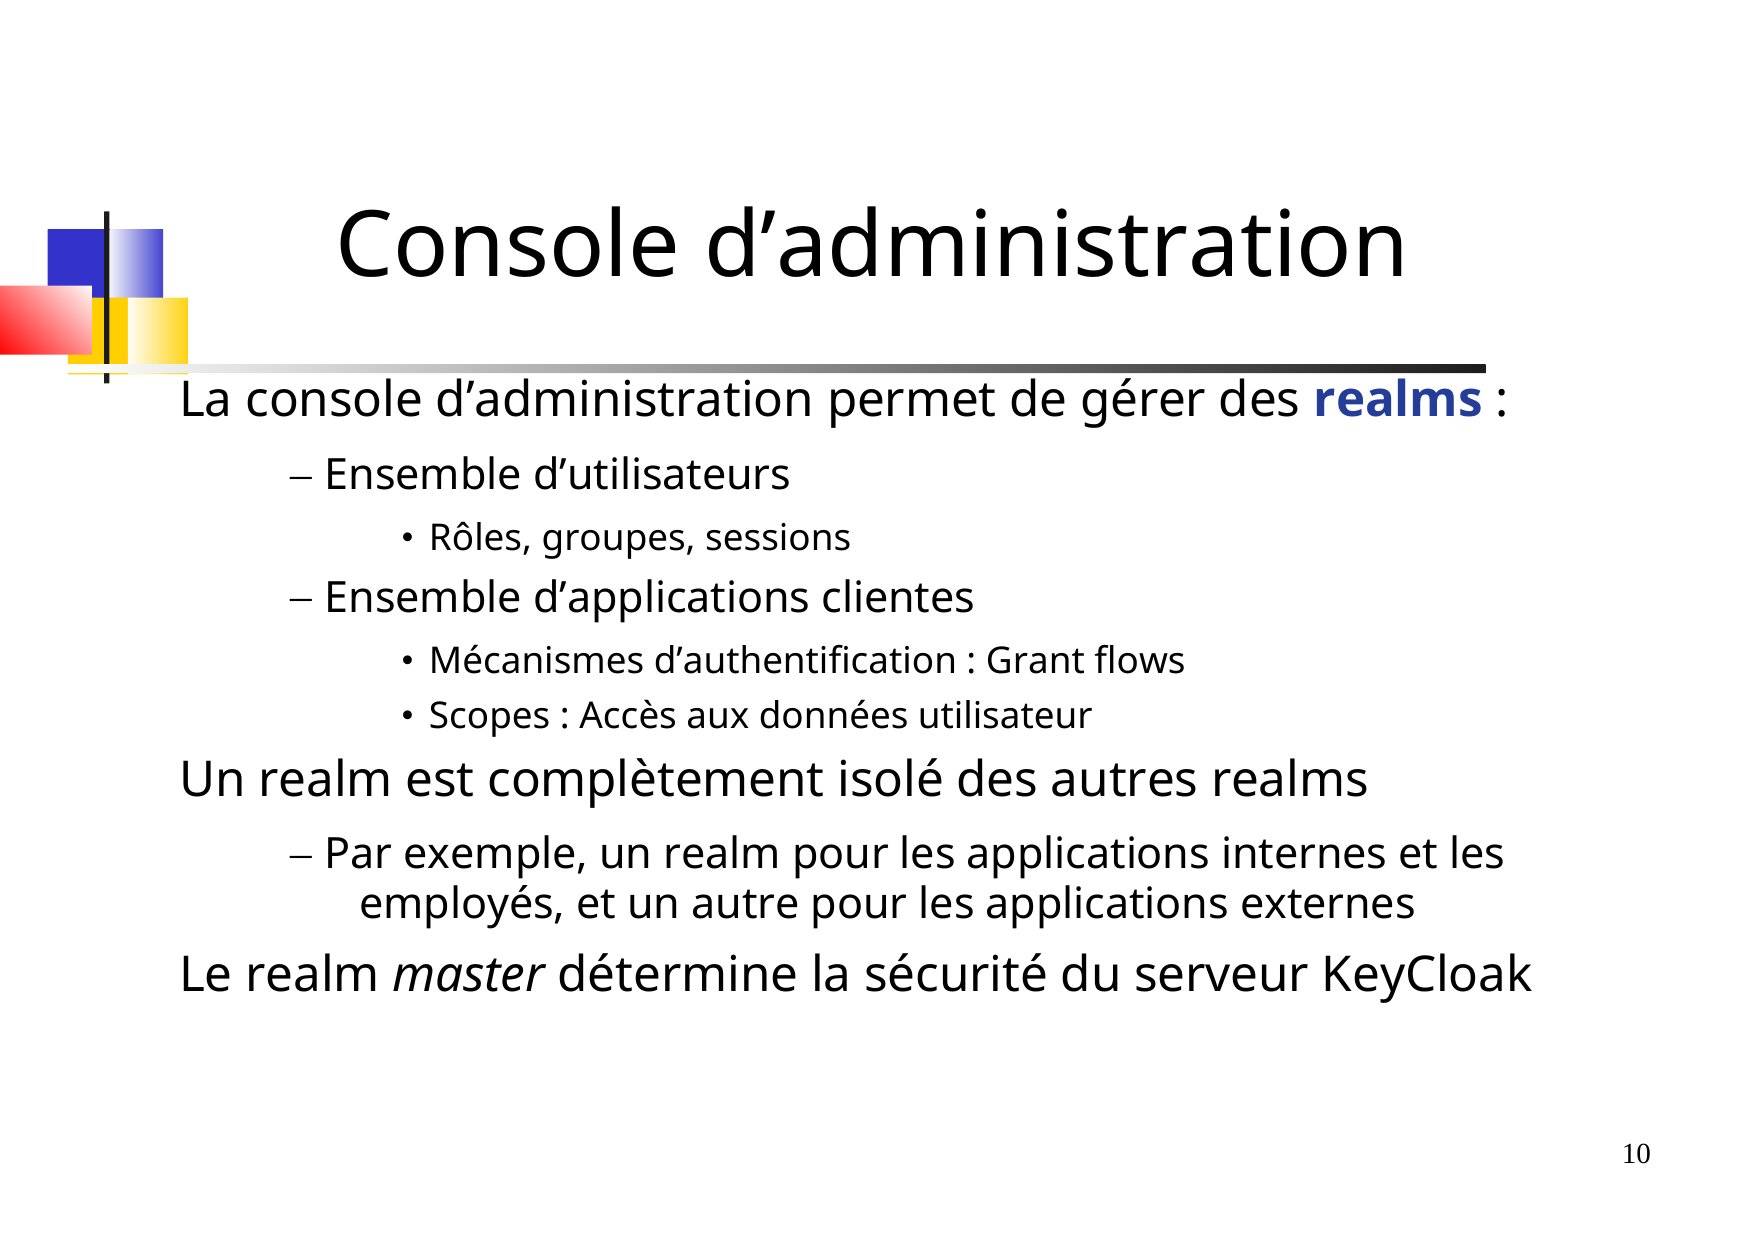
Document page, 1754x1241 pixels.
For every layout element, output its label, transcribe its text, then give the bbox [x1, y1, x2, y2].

title Console d’administration [179, 139, 1567, 351]
list La console d’administration permet de gérer des realms : Ensemble d’utilisateurs Rôles, groupes, sessions Ensemble d’applications clientes Mécanismes d’authentification : Grant flows Scopes : Accès aux données utilisateur Un realm est complètement isolé des autres realms Par exemple, un realm pour les applications internes et les employés, et un autre pour les applications externes Le realm master détermine la sécurité du serveur KeyCloak [179, 371, 1567, 1091]
